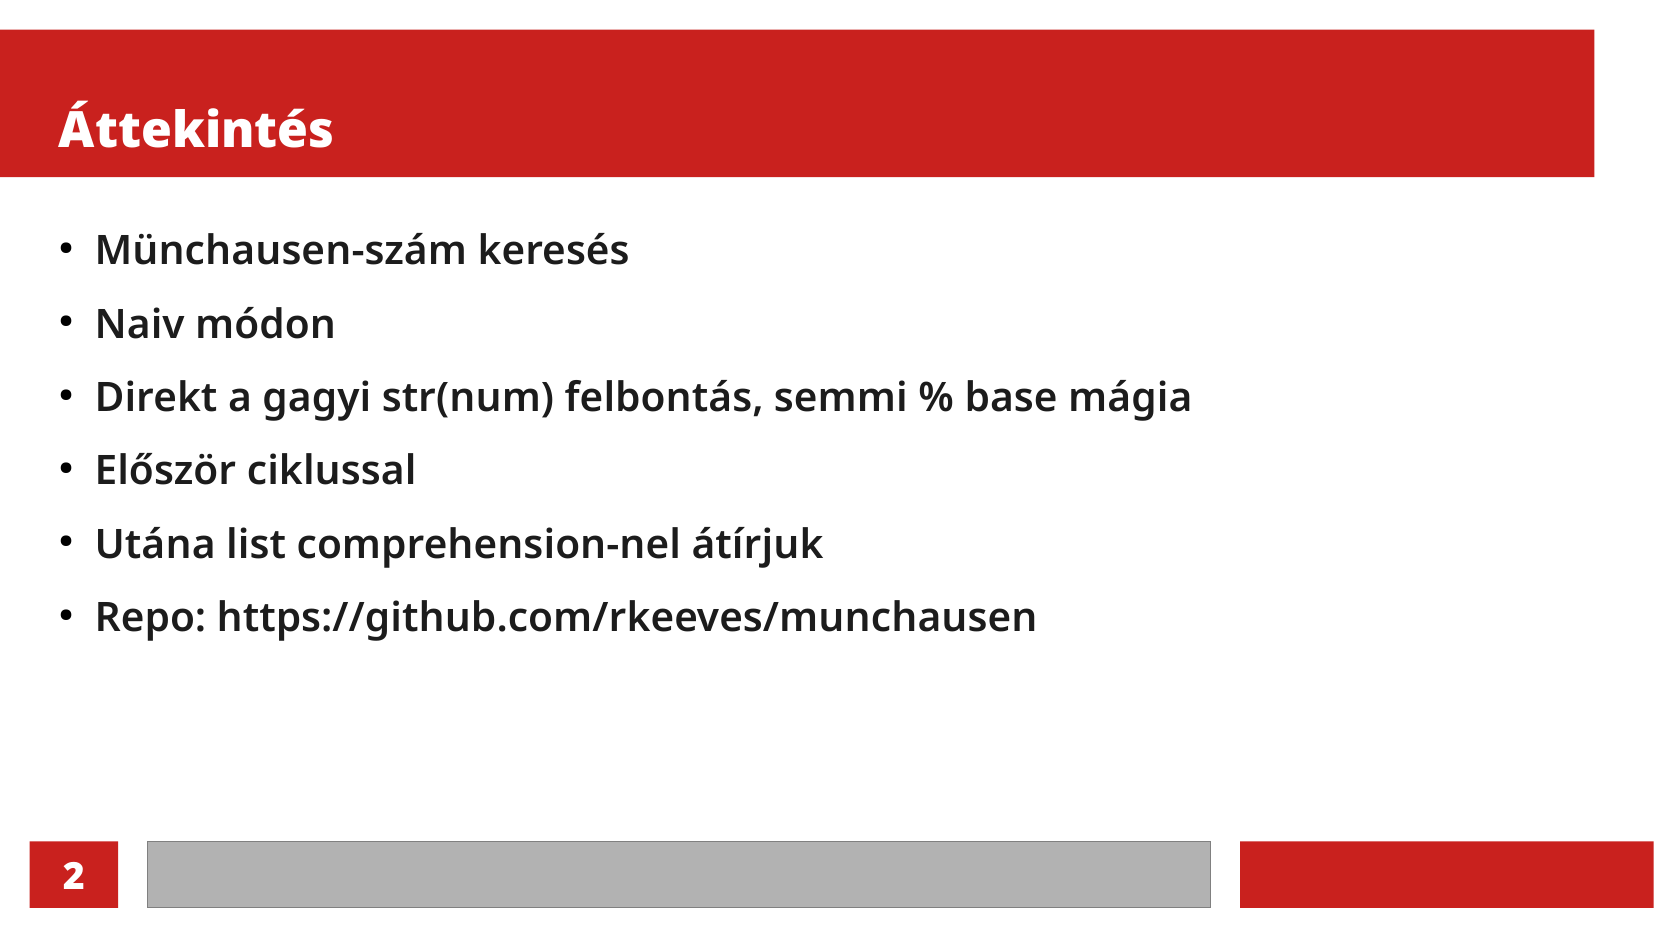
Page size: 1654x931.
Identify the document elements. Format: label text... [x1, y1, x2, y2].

title Áttekintés [59, 44, 1595, 163]
list Münchausen-szám keresés Naiv módon Direkt a gagyi str(num) felbontás, semmi % base mágia Először ciklussal Utána list comprehension-nel átírjuk Repo: https://github.com/rkeeves/munchausen [59, 221, 1565, 680]
